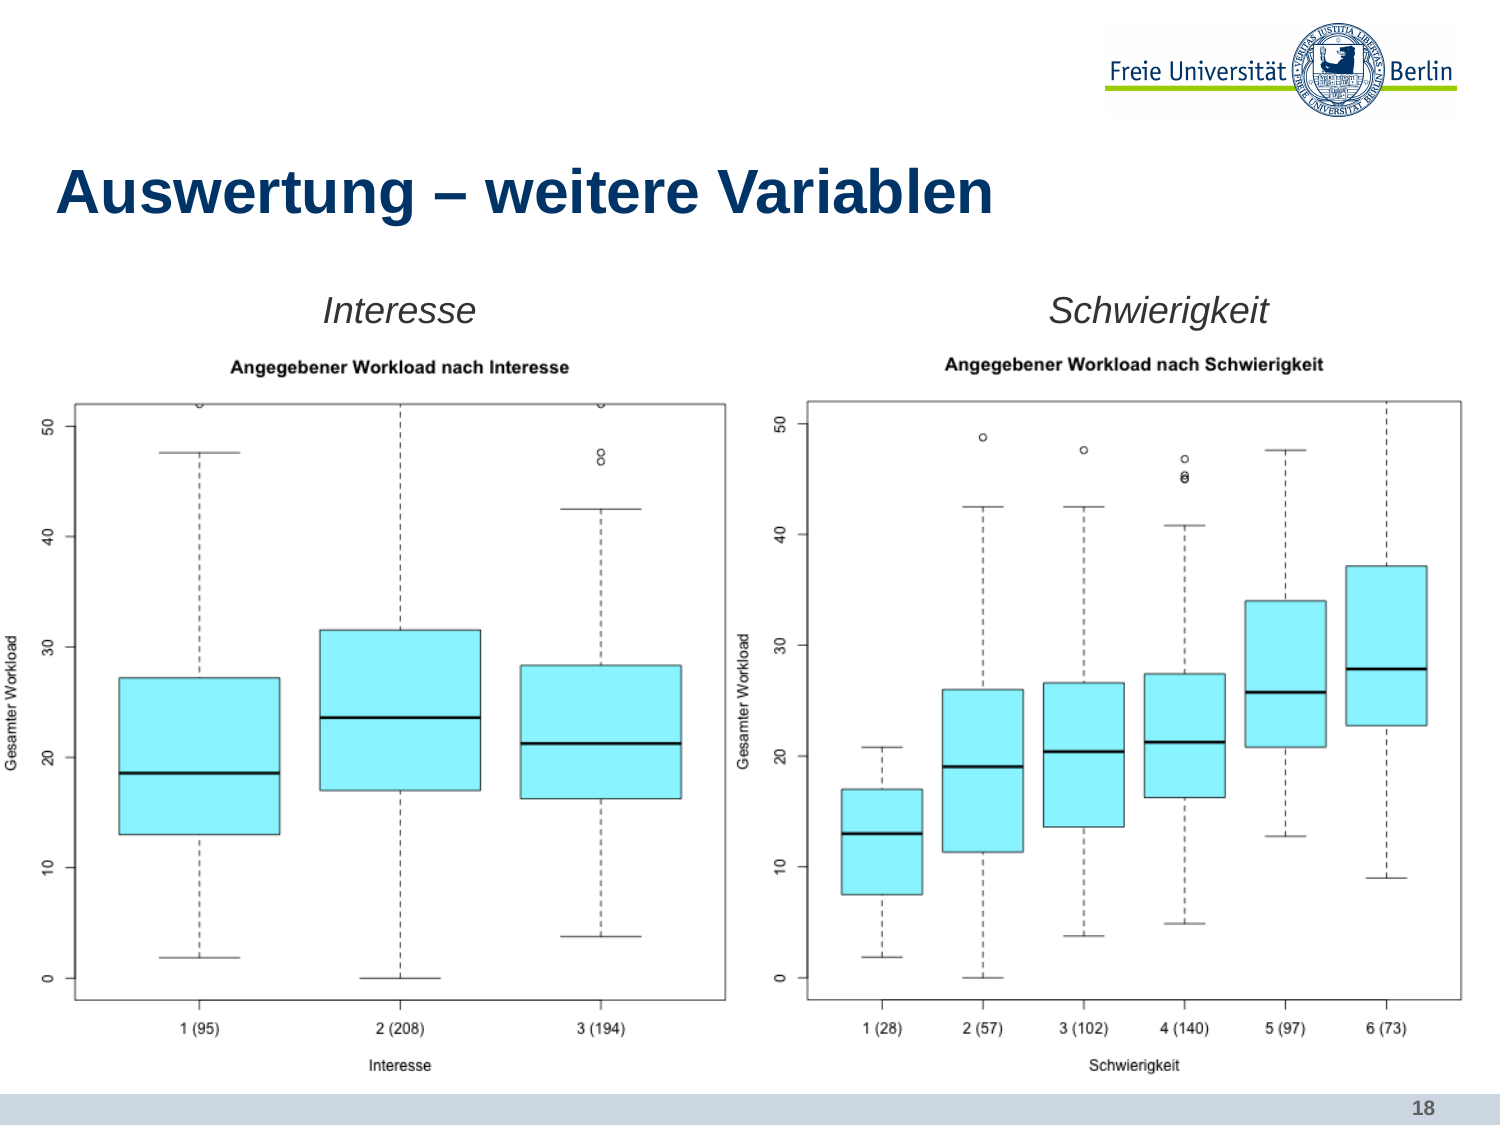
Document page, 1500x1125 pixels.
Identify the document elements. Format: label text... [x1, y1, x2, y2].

title Auswertung – weitere Variablen [41, 155, 1459, 226]
text_box Interesse [73, 278, 726, 339]
picture [0, 326, 1500, 1094]
picture [1105, 23, 1457, 117]
text_box Schwierigkeit [854, 278, 1463, 339]
